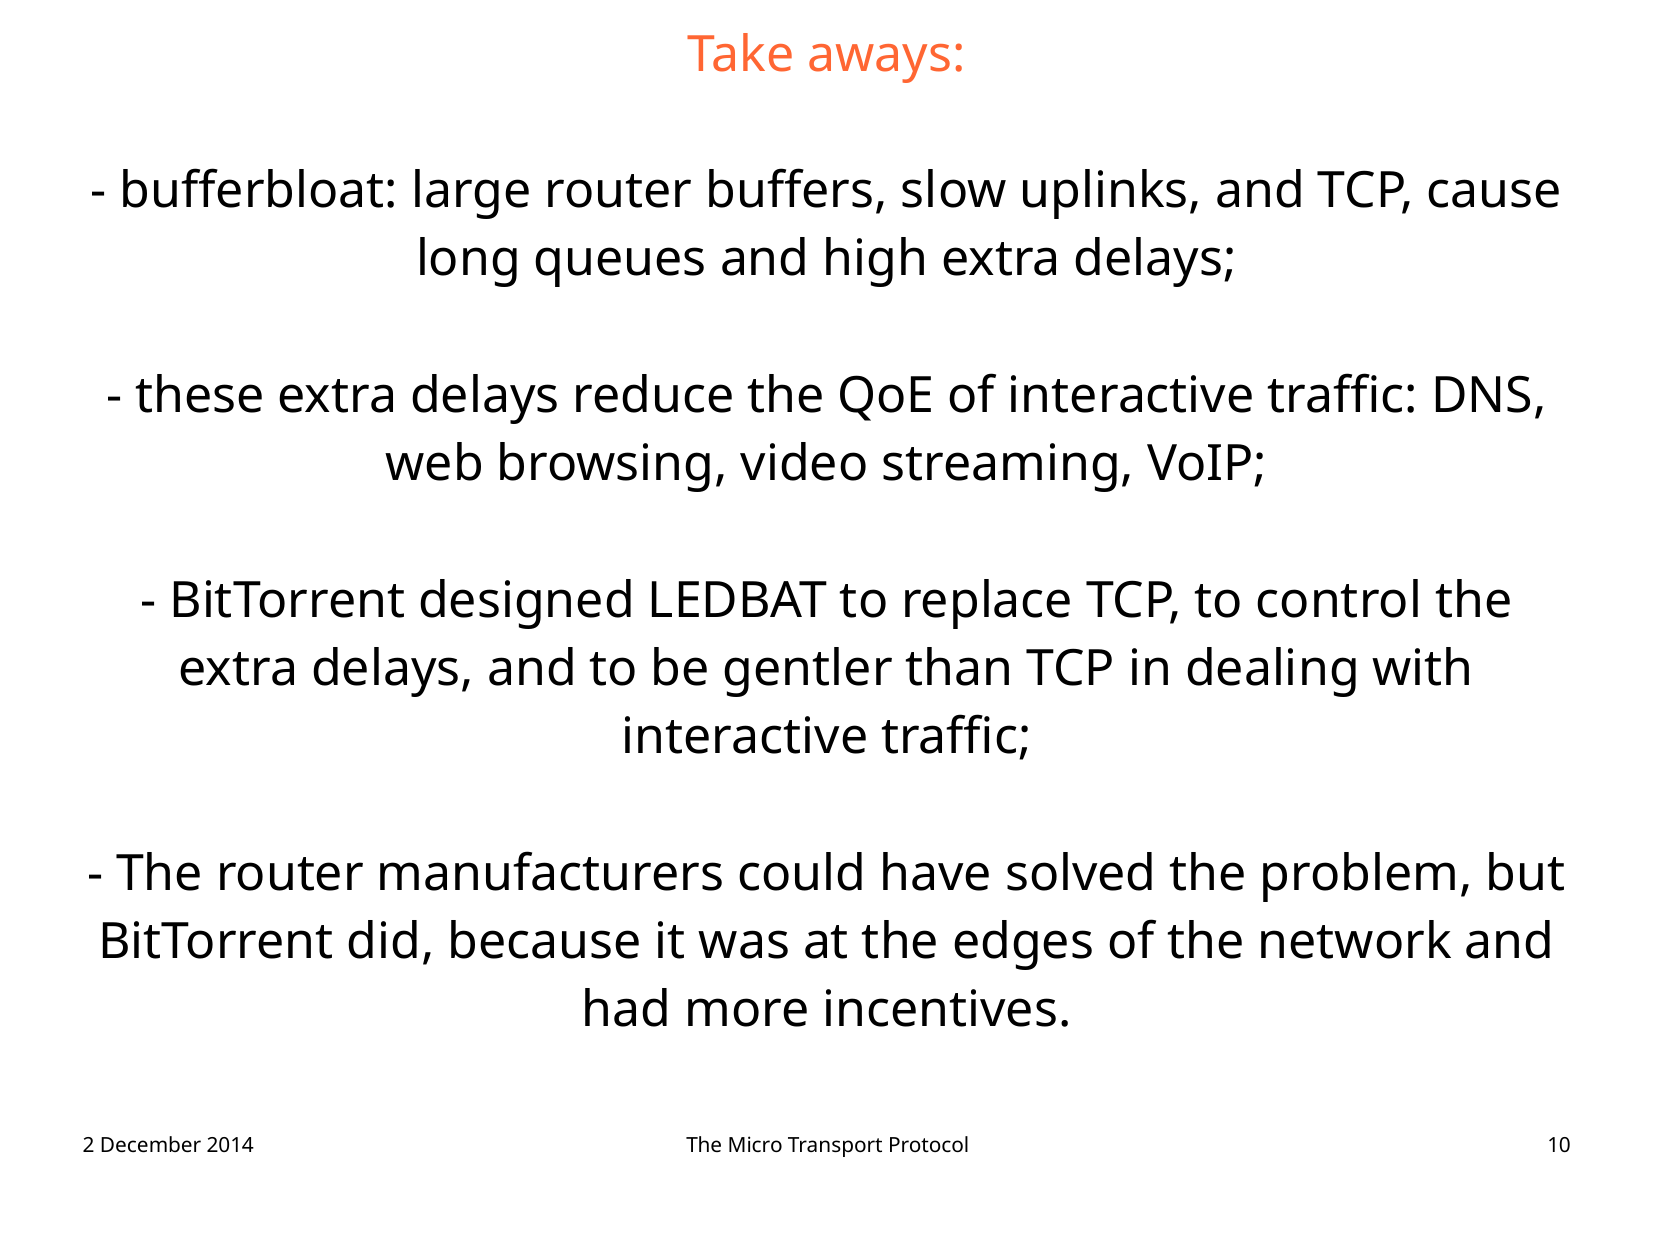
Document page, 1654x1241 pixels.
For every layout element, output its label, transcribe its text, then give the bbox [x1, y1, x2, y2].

subtitle Take aways: - bufferbloat: large router buffers, slow uplinks, and TCP, cause long queues and high extra delays; - these extra delays reduce the QoE of interactive traffic: DNS, web browsing, video streaming, VoIP; - BitTorrent designed LEDBAT to replace TCP, to control the extra delays, and to be gentler than TCP in dealing with interactive traffic; - The router manufacturers could have solved the problem, but BitTorrent did, because it was at the edges of the network and had more incentives. [82, 49, 1571, 1010]
